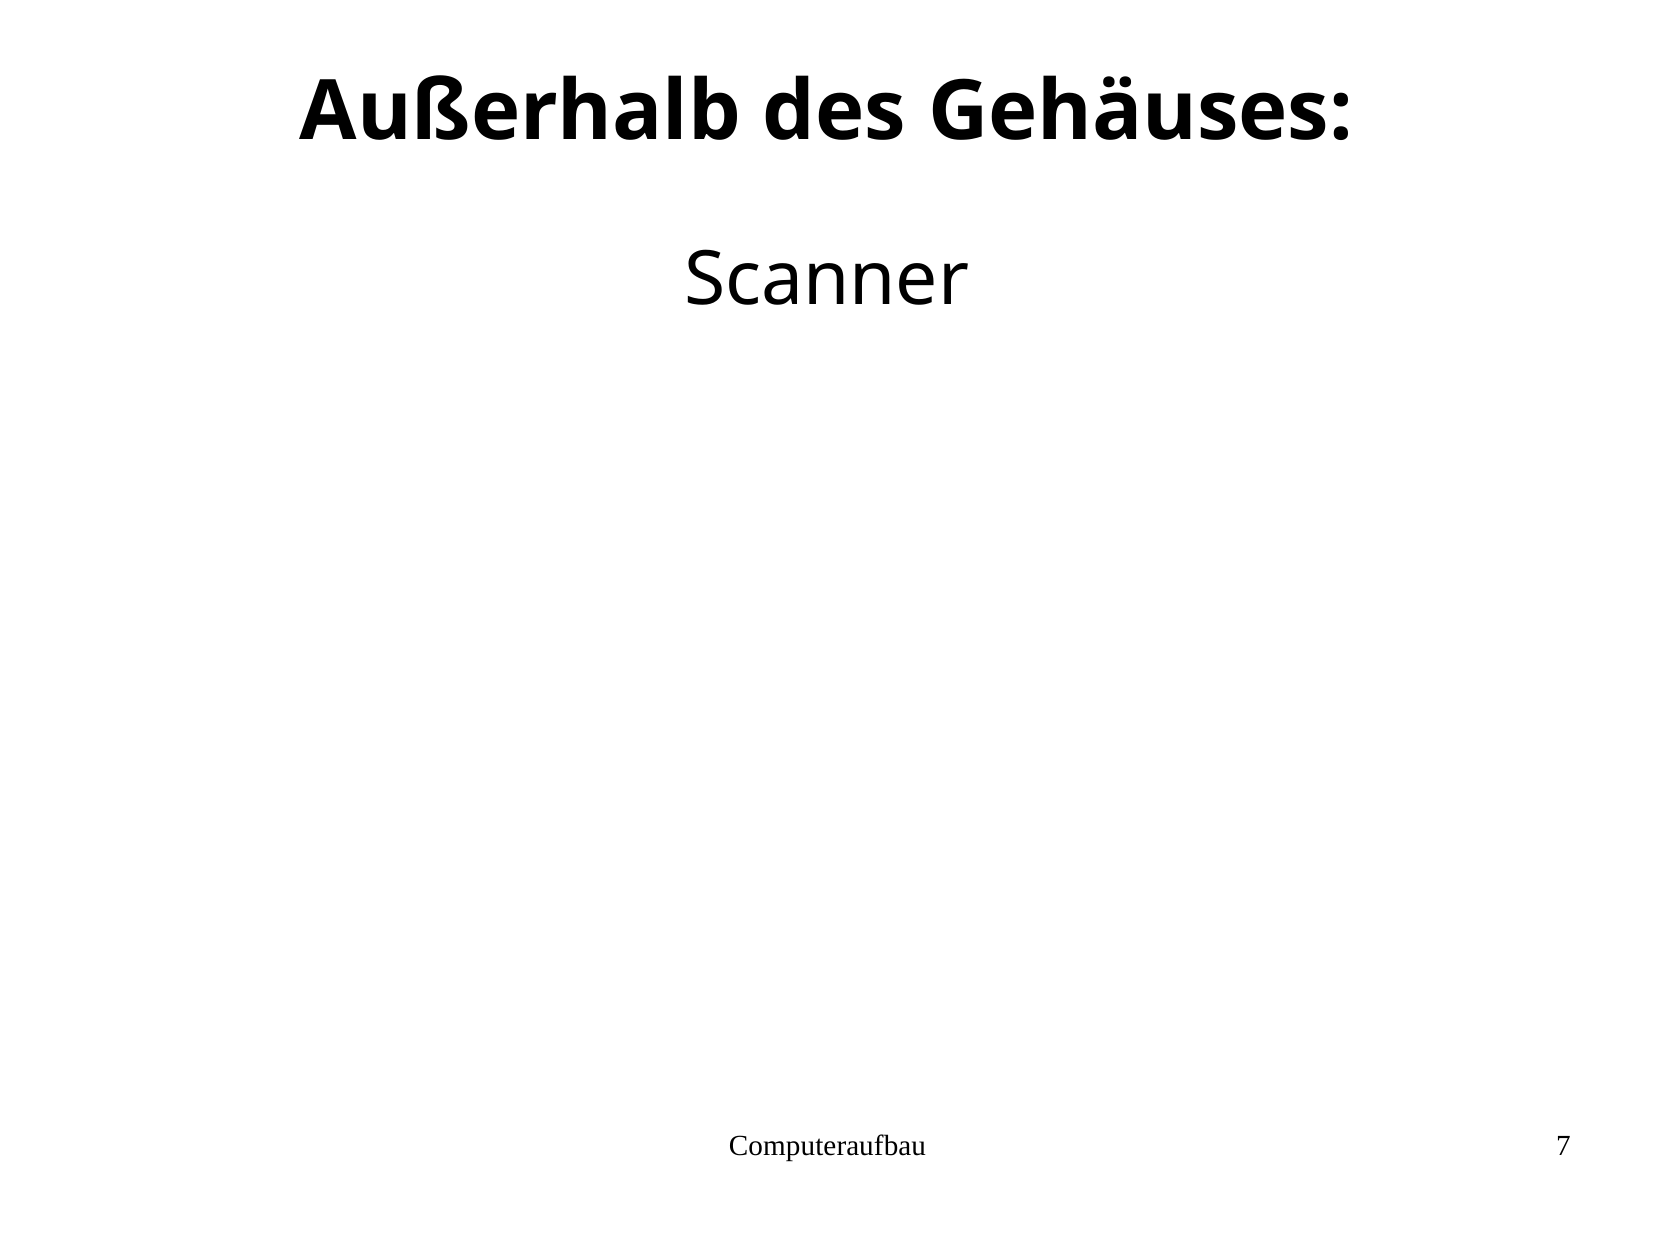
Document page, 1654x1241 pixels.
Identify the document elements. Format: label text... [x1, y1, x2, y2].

list Scanner [82, 224, 1571, 1111]
title Außerhalb des Gehäuses: [82, 49, 1571, 166]
